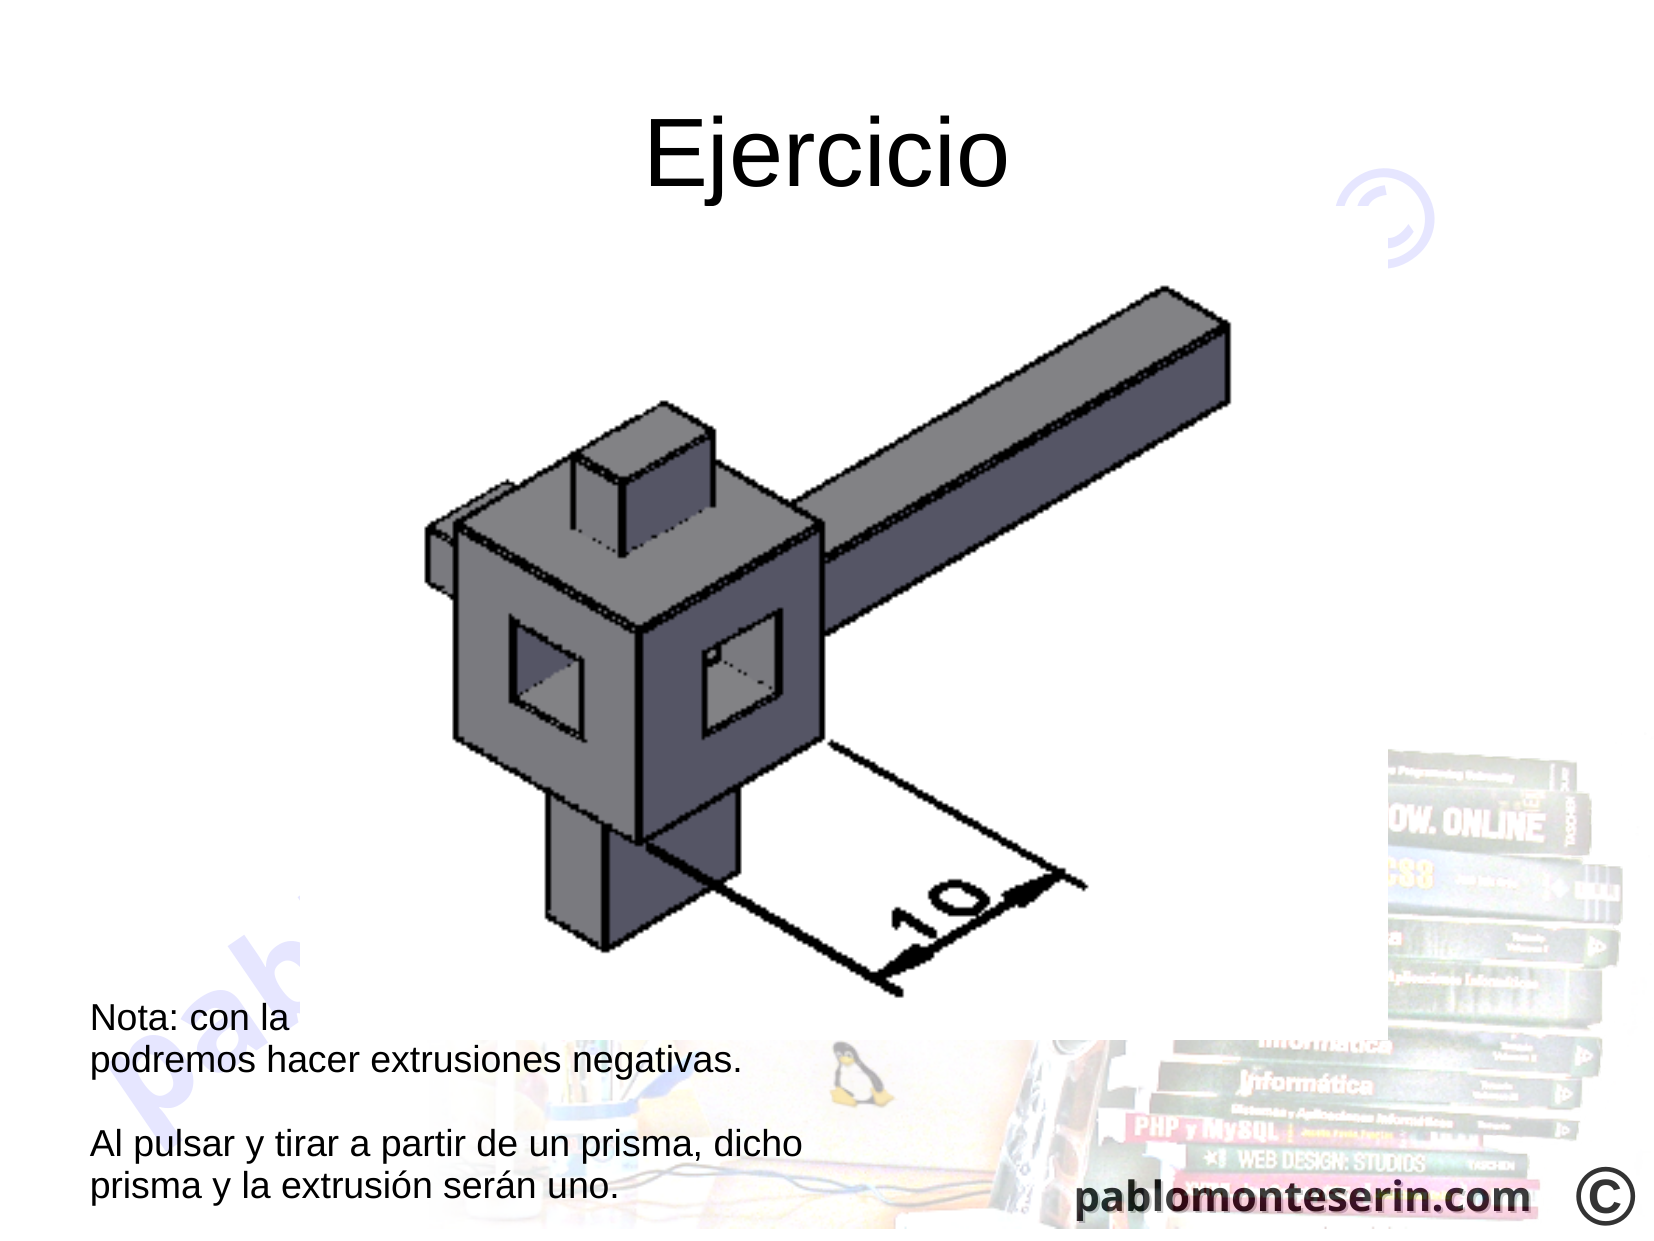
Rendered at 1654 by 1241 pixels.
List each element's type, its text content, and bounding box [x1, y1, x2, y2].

picture [300, 206, 1654, 1229]
title Ejercicio [82, 49, 1571, 257]
text_box Nota: con la herramienta pulsar y tirar también podremos hacer extrusiones negativas. Al pulsar y tirar a partir de un prisma, dicho prisma y la extrusión serán uno. [75, 988, 901, 1214]
